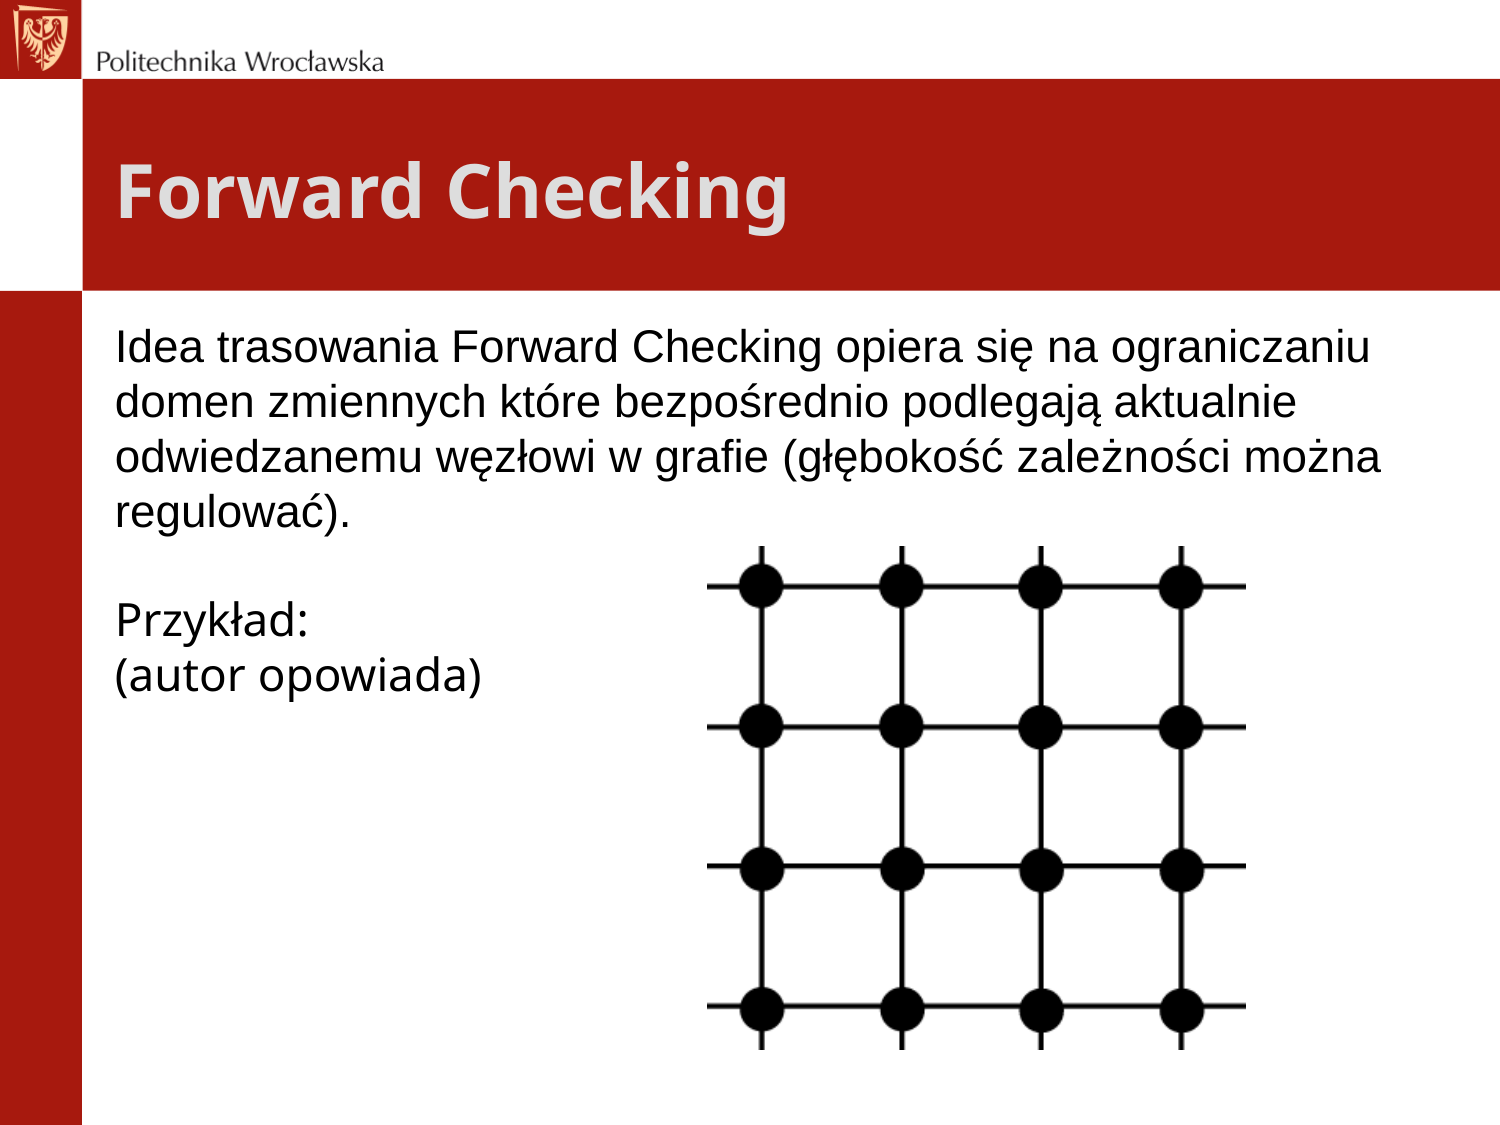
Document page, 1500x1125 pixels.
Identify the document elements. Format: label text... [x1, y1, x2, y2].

picture [0, 0, 384, 79]
picture [707, 546, 1246, 1051]
text_box Forward Checking [100, 103, 1483, 273]
text_box Idea trasowania Forward Checking opiera się na ograniczaniu domen zmiennych które bezpośrednio podlegają aktualnie odwiedzanemu węzłowi w grafie (głębokość zależności można regulować). Przykład: (autor opowiada) [100, 308, 1483, 1106]
